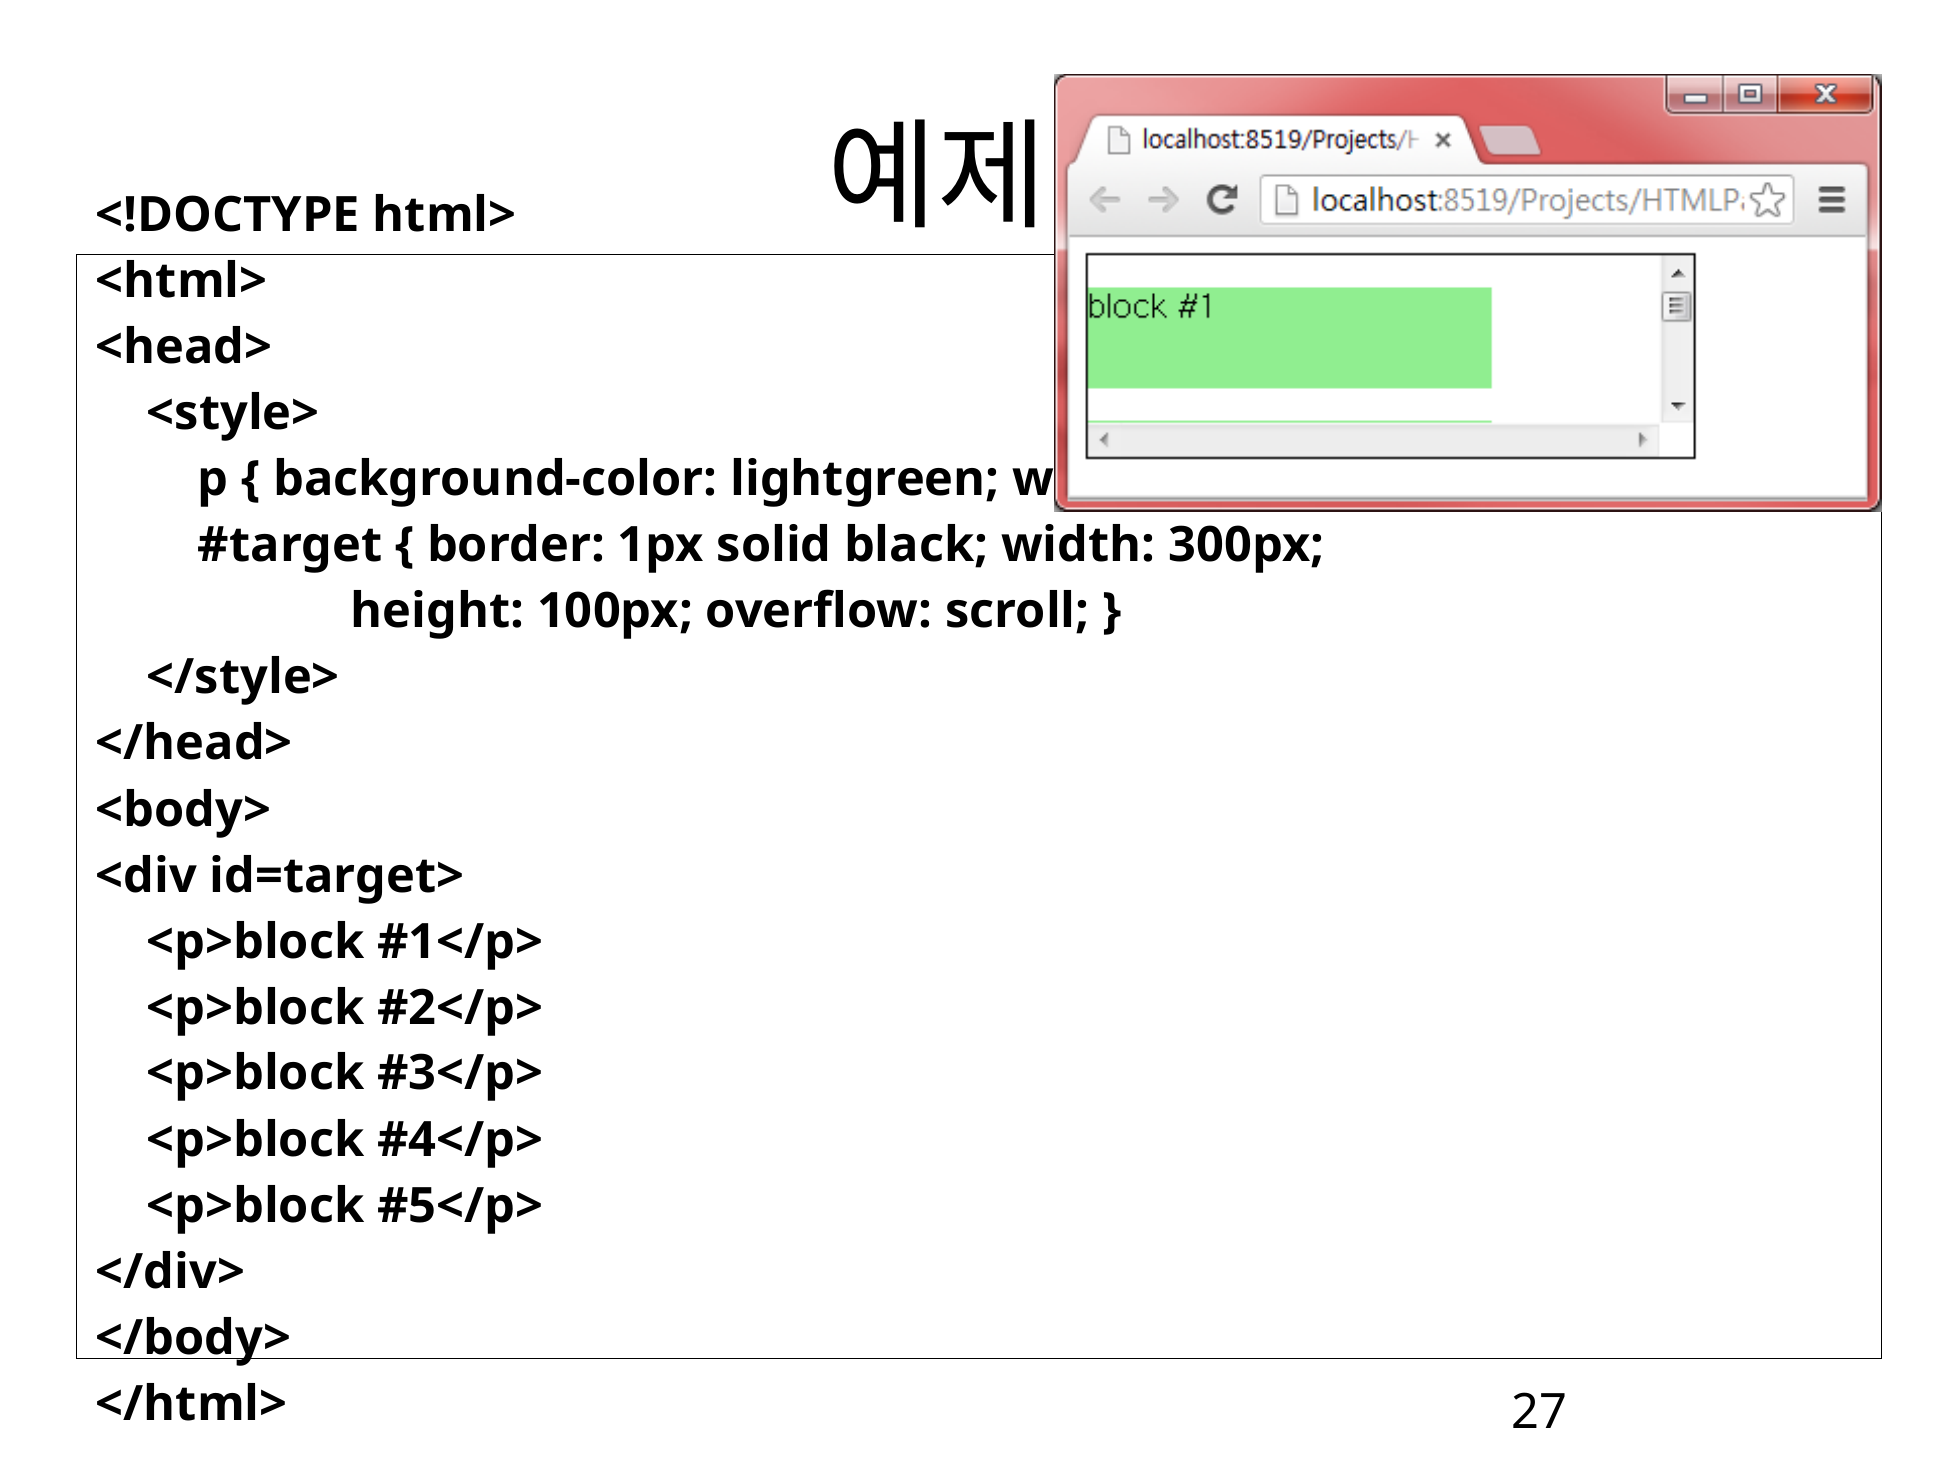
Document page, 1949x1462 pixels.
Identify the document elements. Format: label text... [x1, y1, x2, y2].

slide_number <숫자> [1496, 1372, 1899, 1462]
picture [1054, 74, 1882, 512]
title 예제 [156, 203, 163, 224]
text_box <!DOCTYPE html> <html> <head> <style> p { background-color: lightgreen; width: 200px; height: 50px; } #target { border: 1px solid black; width: 300px; height: 100px; overflow: scroll; } </style> </head> <body> <div id=target> <p>block #1</p> <p>block #2</p> <p>block #3</p> <p>block #4</p> <p>block #5</p> </div> </body> </html> [76, 254, 1882, 1359]
title 예제 [156, 92, 1054, 254]
